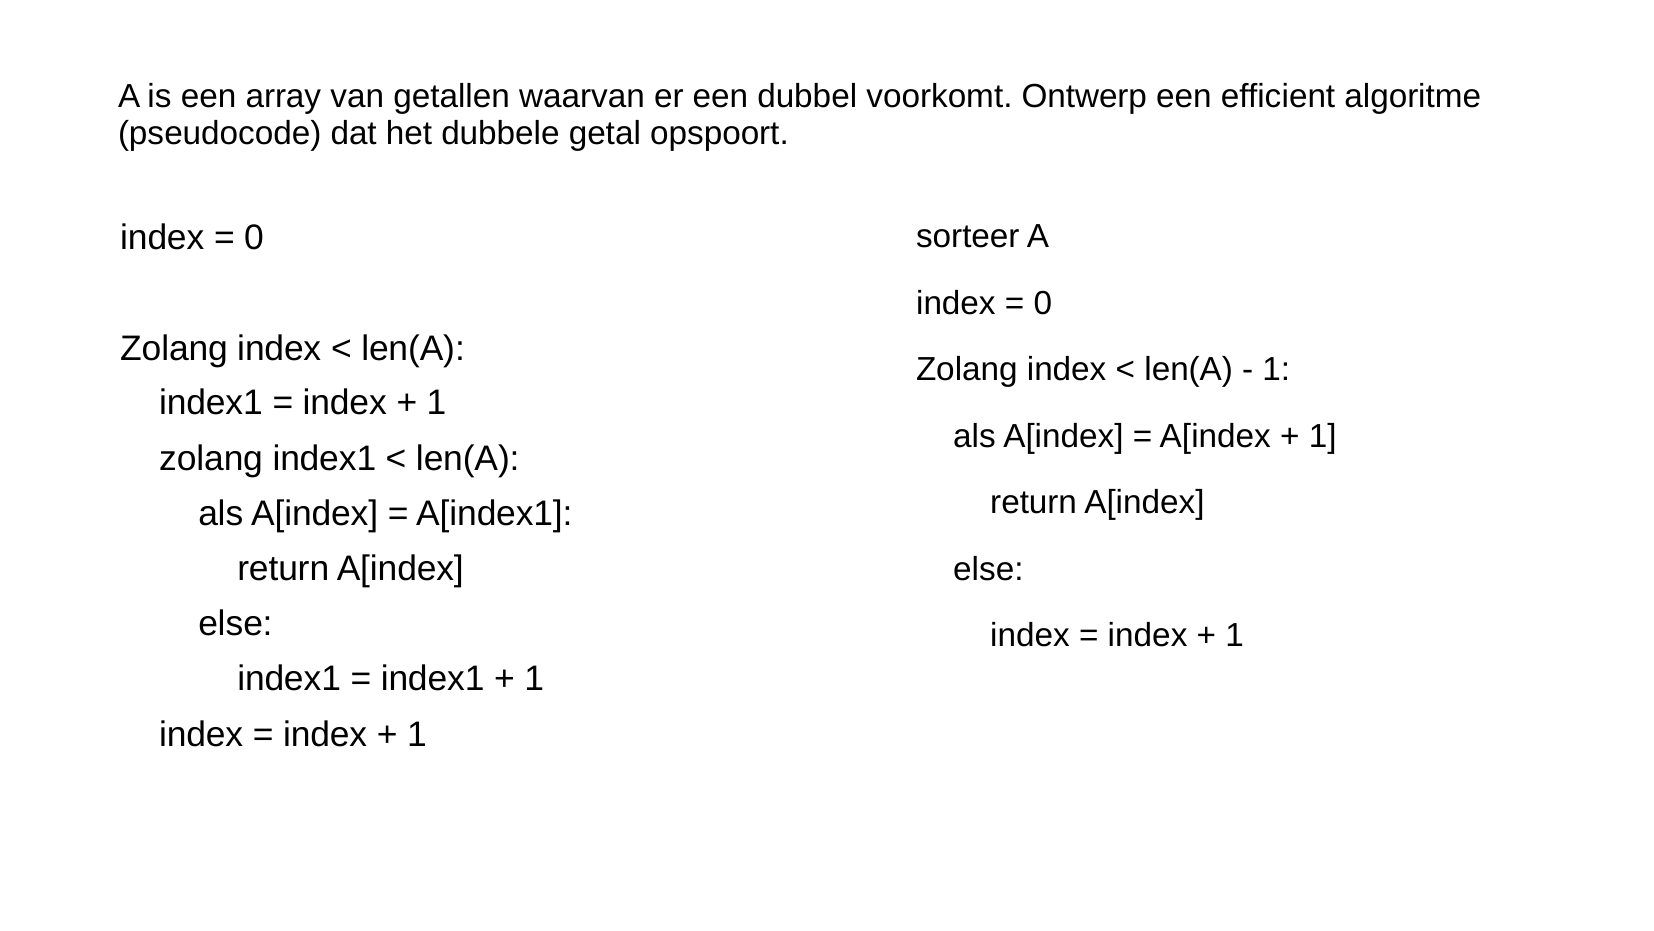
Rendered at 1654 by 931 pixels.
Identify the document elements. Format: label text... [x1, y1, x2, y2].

list index = 0 Zolang index < len(A): index1 = index + 1 zolang index1 < len(A): als A[index] = A[index1]: return A[index] else: index1 = index1 + 1 index = index + 1 [82, 217, 809, 758]
list sorteer A index = 0 Zolang index < len(A) - 1: als A[index] = A[index + 1] return A[index] else: index = index + 1 [845, 217, 1572, 758]
title A is een array van getallen waarvan er een dubbel voorkomt. Ontwerp een efficient algoritme (pseudocode) dat het dubbele getal opspoort. [118, 37, 1489, 193]
